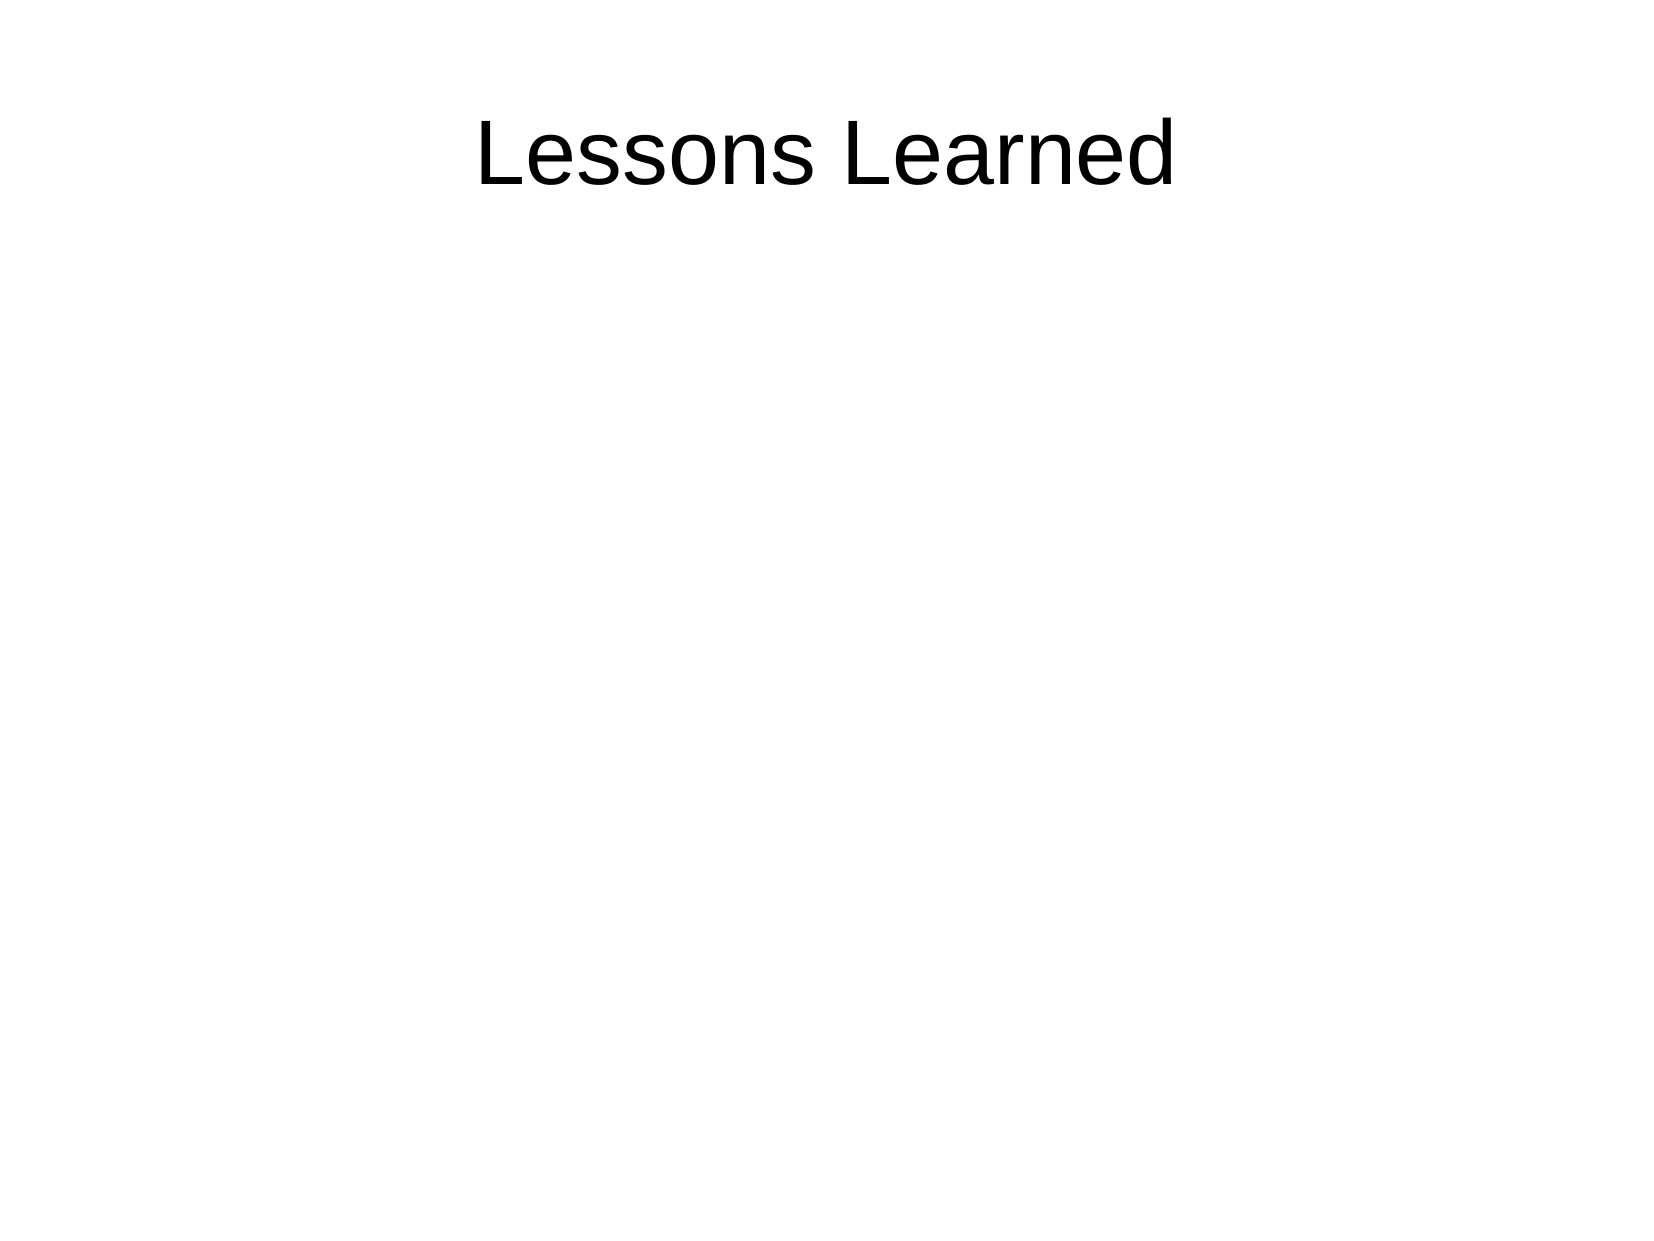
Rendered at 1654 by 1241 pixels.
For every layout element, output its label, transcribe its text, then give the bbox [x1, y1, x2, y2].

title Lessons Learned [82, 56, 1571, 250]
